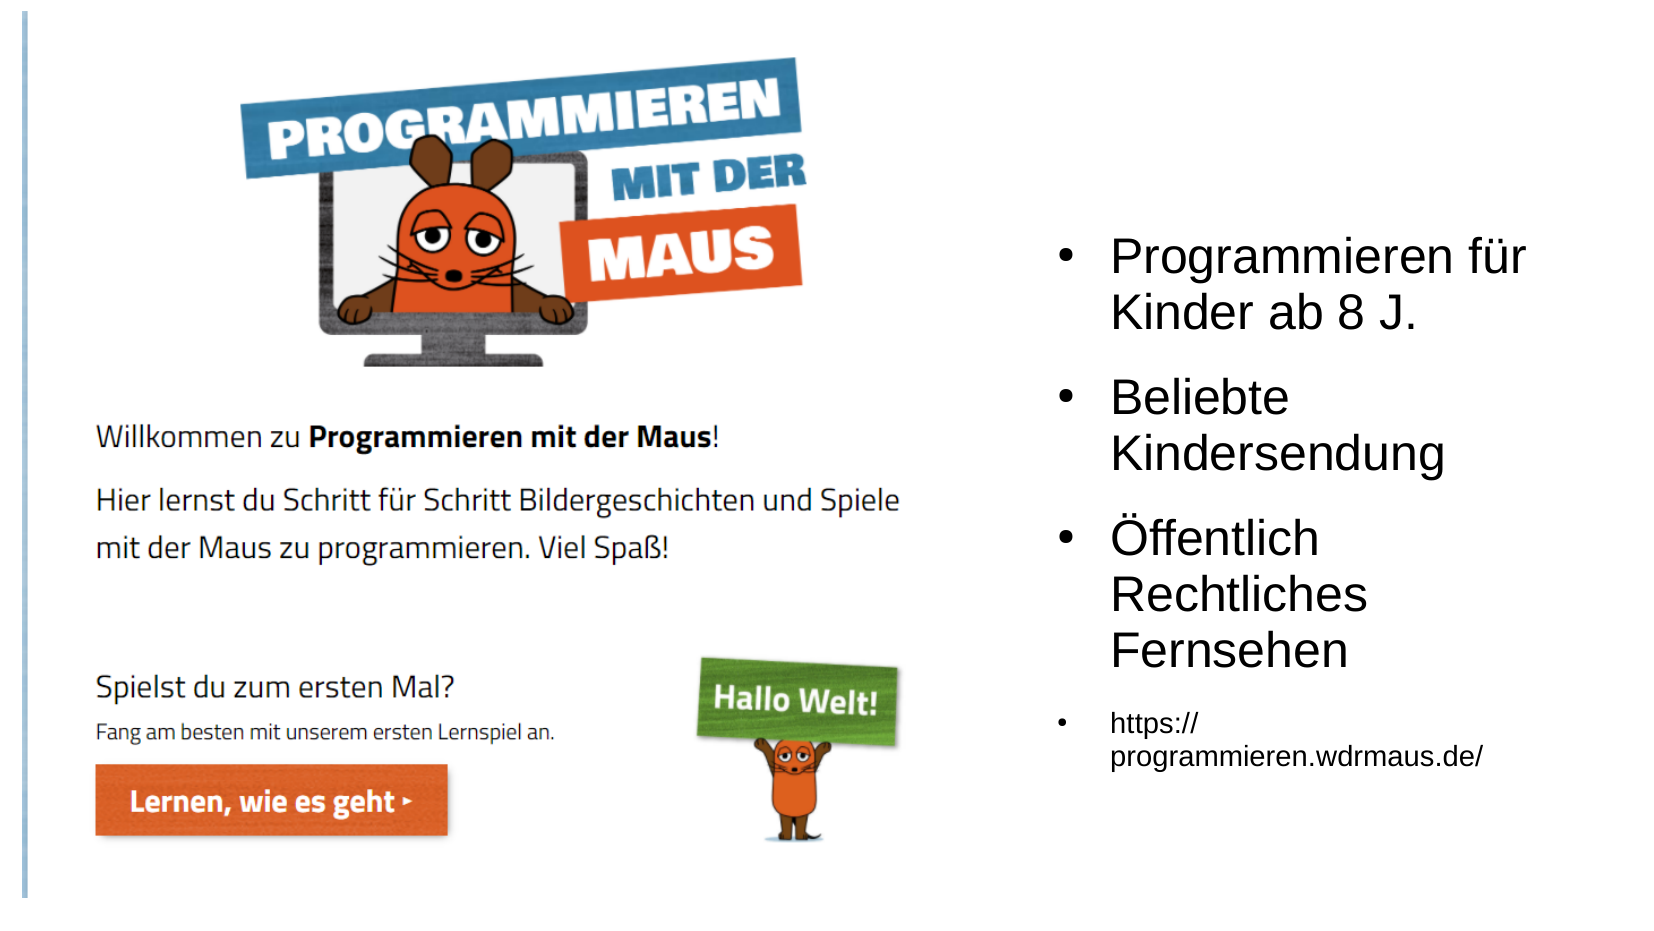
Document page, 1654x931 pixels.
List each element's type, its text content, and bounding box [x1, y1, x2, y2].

picture [22, 11, 1016, 898]
list Programmieren für Kinder ab 8 J. Beliebte Kindersendung Öffentlich Rechtliches Fernsehen https://programmieren.wdrmaus.de/ [1039, 228, 1571, 851]
